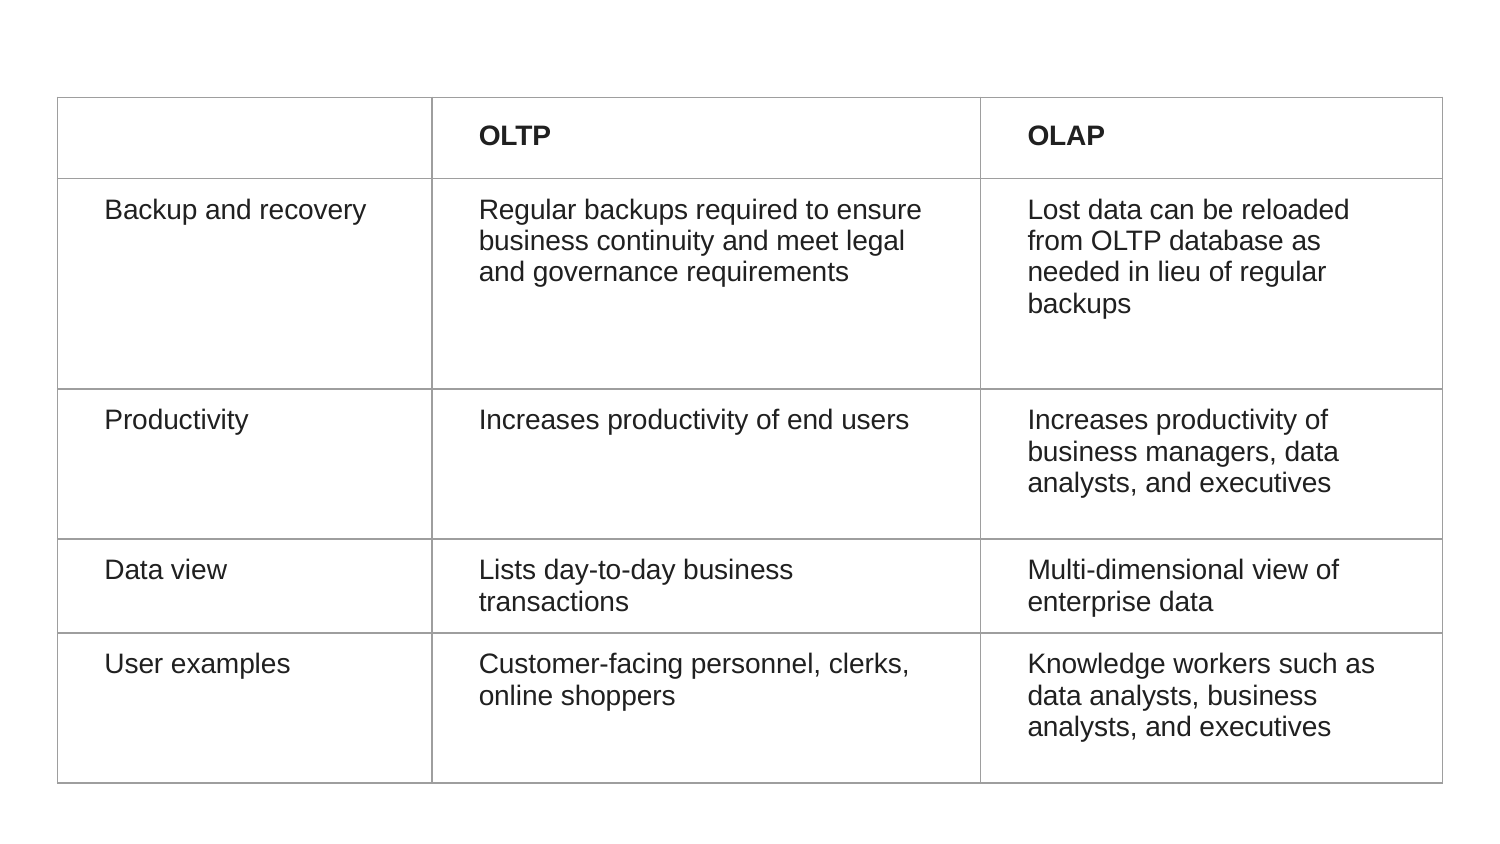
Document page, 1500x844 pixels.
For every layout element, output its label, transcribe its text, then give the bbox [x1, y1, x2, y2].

table_header OLTP [433, 98, 980, 178]
table_cell Productivity [58, 390, 431, 538]
table_cell Customer-facing personnel, clerks, online shoppers [433, 634, 980, 782]
table_cell Lost data can be reloaded from OLTP database as needed in lieu of regular backups [981, 179, 1442, 388]
table_cell Regular backups required to ensure business continuity and meet legal and governance requirements [433, 179, 980, 388]
table_cell Increases productivity of end users [433, 390, 980, 538]
table_cell User examples [58, 634, 431, 782]
table_header [58, 98, 431, 178]
table_cell Data view [58, 540, 431, 632]
table_header OLAP [981, 98, 1442, 178]
table_cell Increases productivity of business managers, data analysts, and executives [981, 390, 1442, 538]
table_cell Multi-dimensional view of enterprise data [981, 540, 1442, 632]
table_cell Backup and recovery [58, 179, 431, 388]
table_cell Knowledge workers such as data analysts, business analysts, and executives [981, 634, 1442, 782]
table_cell Lists day-to-day business transactions [433, 540, 980, 632]
